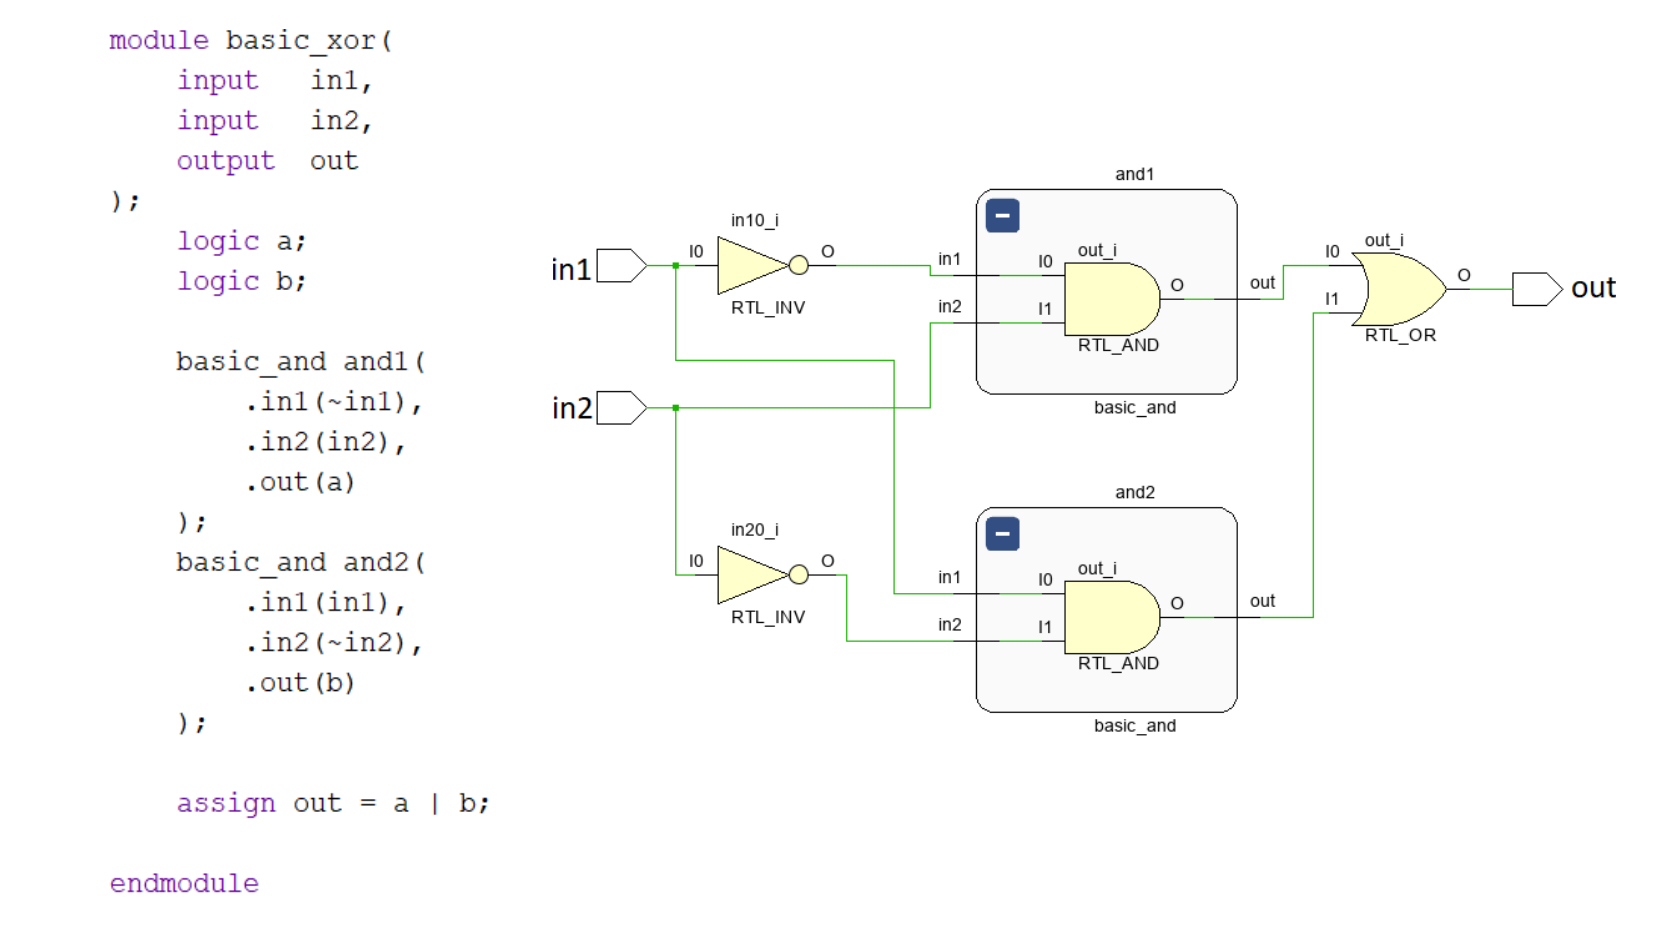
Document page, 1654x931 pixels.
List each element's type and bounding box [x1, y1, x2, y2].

picture [101, 29, 510, 901]
picture [553, 149, 1621, 748]
